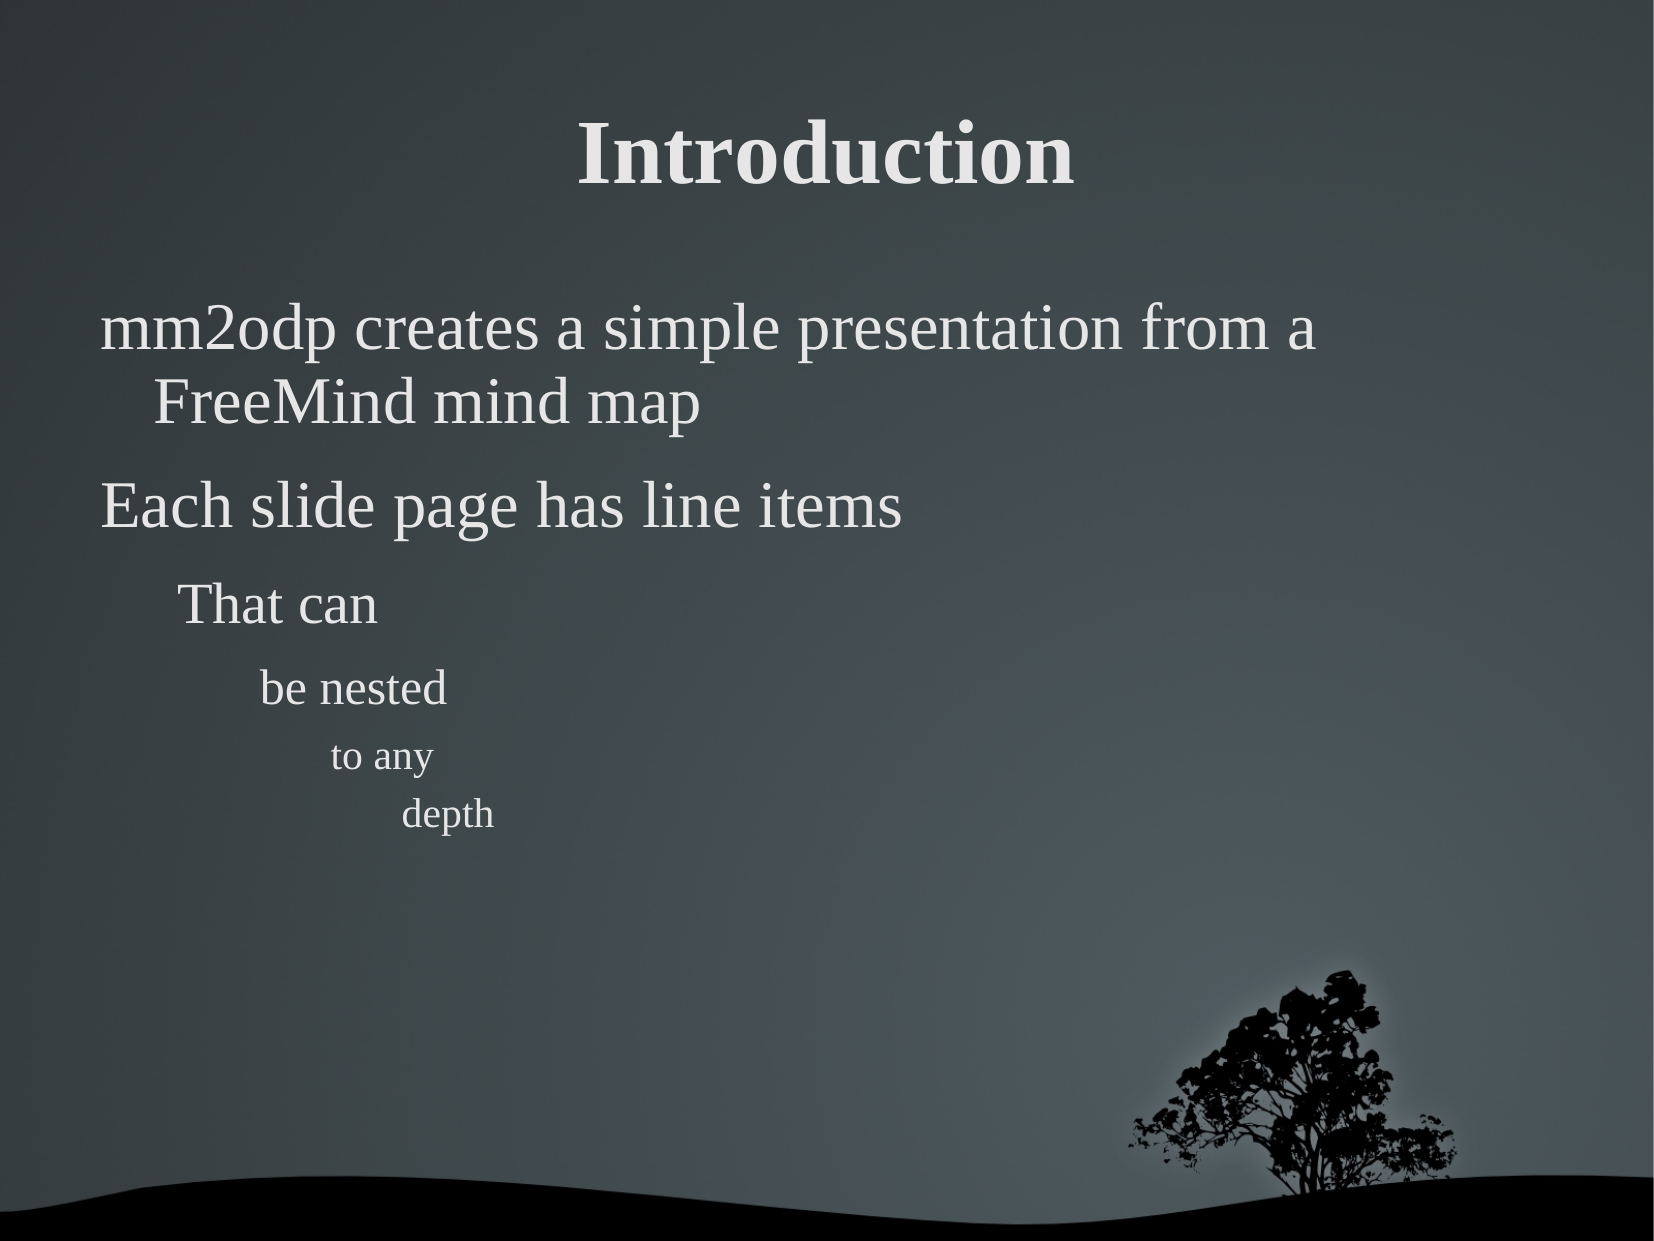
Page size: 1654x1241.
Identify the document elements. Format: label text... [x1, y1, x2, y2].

list mm2odp creates a simple presentation from a FreeMind mind map Each slide page has line items That can be nested to any depth [82, 290, 1571, 1109]
title Introduction [82, 49, 1571, 257]
picture [0, 0, 1654, 1241]
